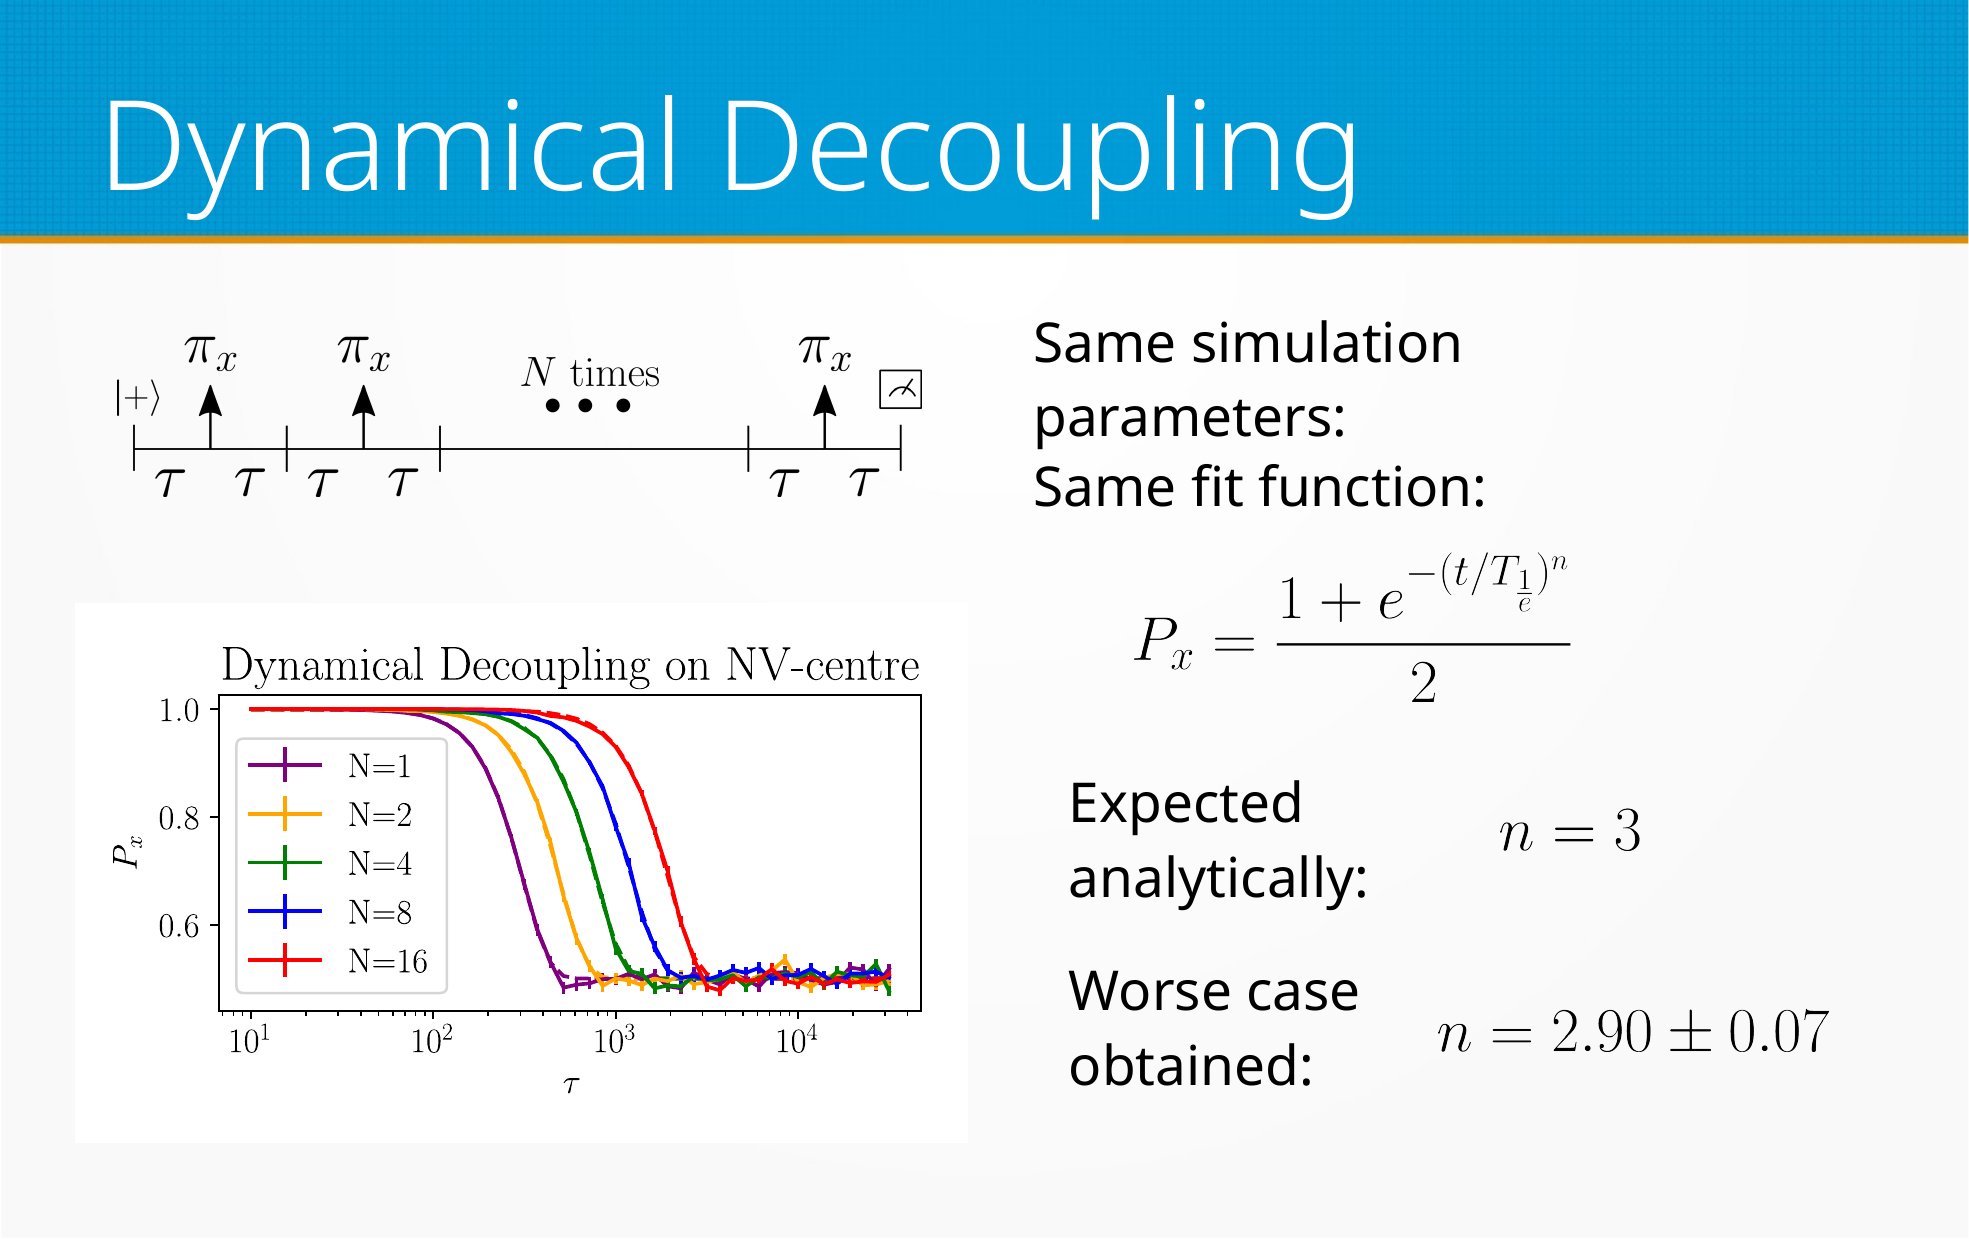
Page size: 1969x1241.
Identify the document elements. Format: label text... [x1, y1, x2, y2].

title Dynamical Decoupling [98, 19, 1870, 227]
picture [0, 233, 1969, 1241]
text_box Same fit function: [1027, 445, 1617, 524]
text_box Worse case obtained: [1062, 956, 1706, 1097]
text_box Same simulation parameters: [1027, 307, 1760, 450]
text_box Expected analytically: [1062, 767, 1599, 910]
